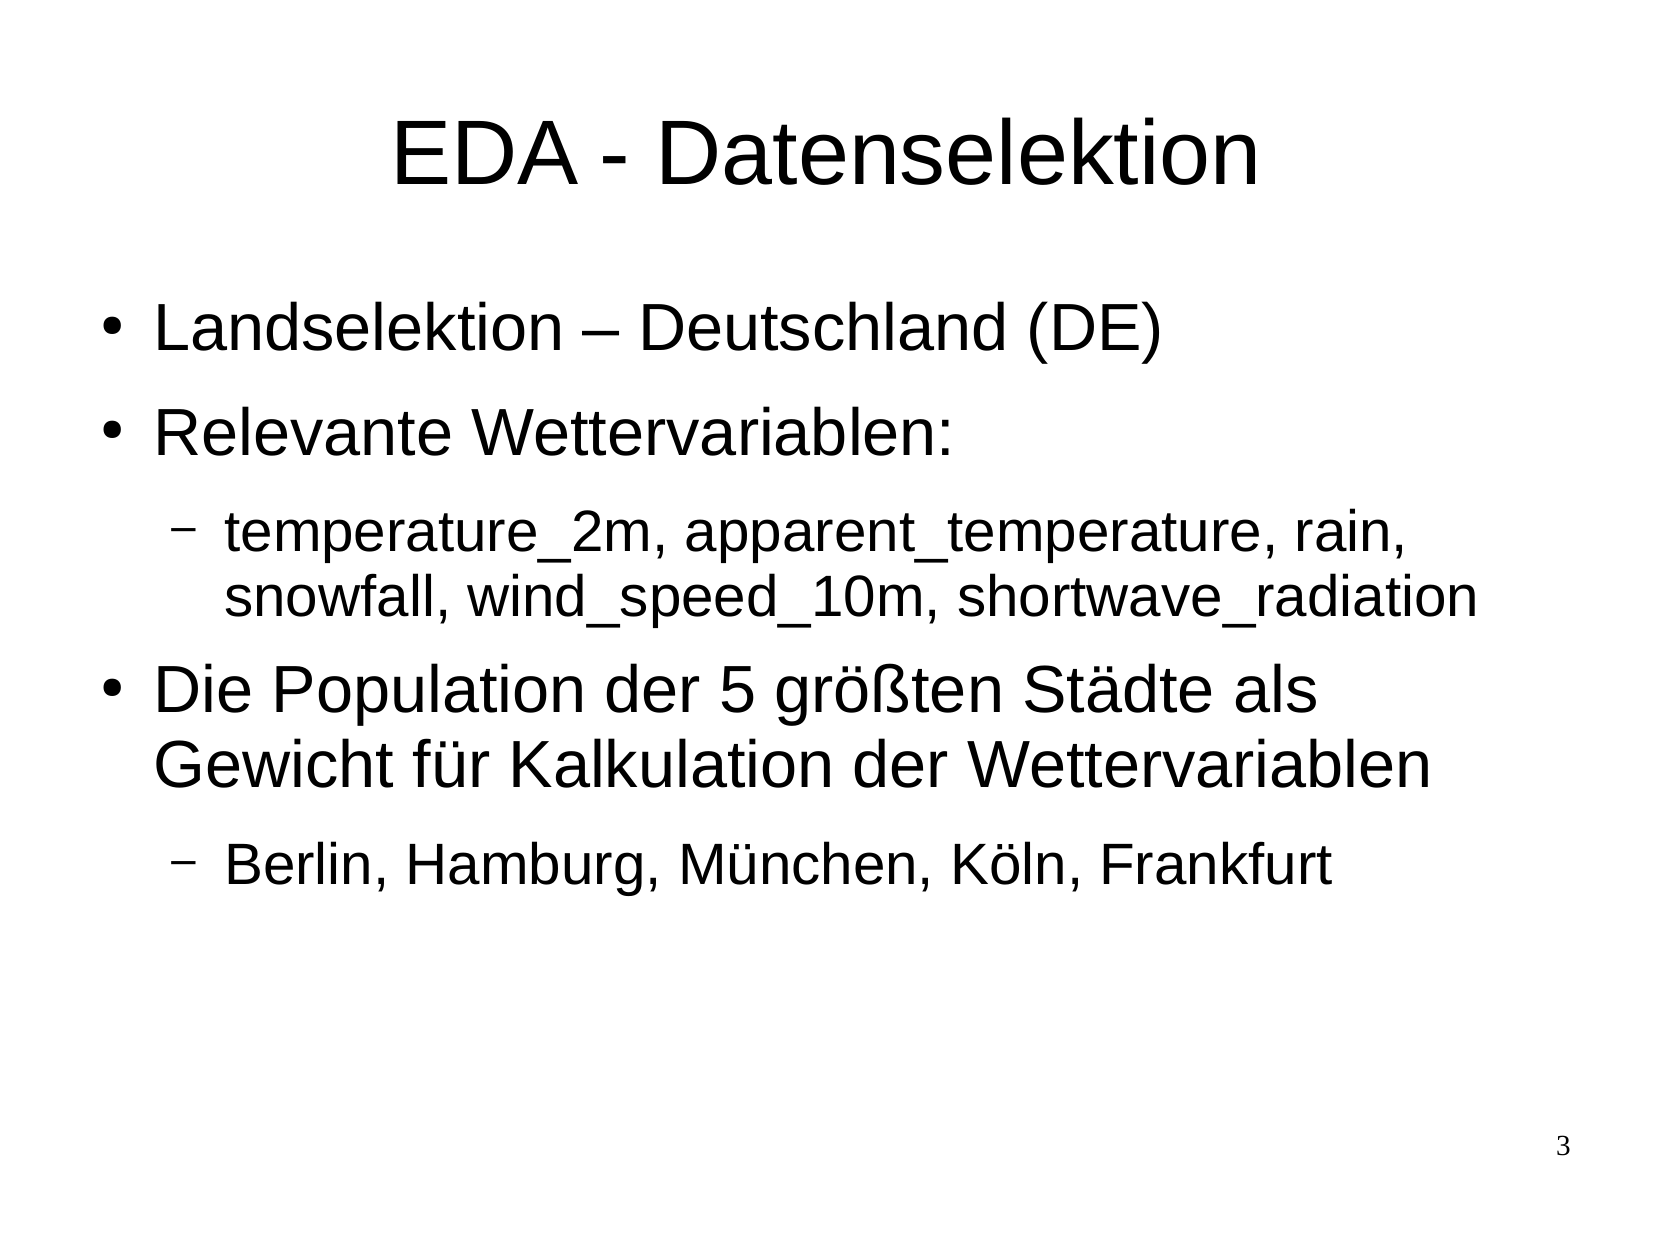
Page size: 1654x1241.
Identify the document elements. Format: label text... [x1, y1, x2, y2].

title EDA - Datenselektion [82, 49, 1571, 257]
list Landselektion – Deutschland (DE) Relevante Wettervariablen: temperature_2m, apparent_temperature, rain, snowfall, wind_speed_10m, shortwave_radiation Die Population der 5 größten Städte als Gewicht für Kalkulation der Wettervariablen Berlin, Hamburg, München, Köln, Frankfurt [82, 290, 1571, 1109]
